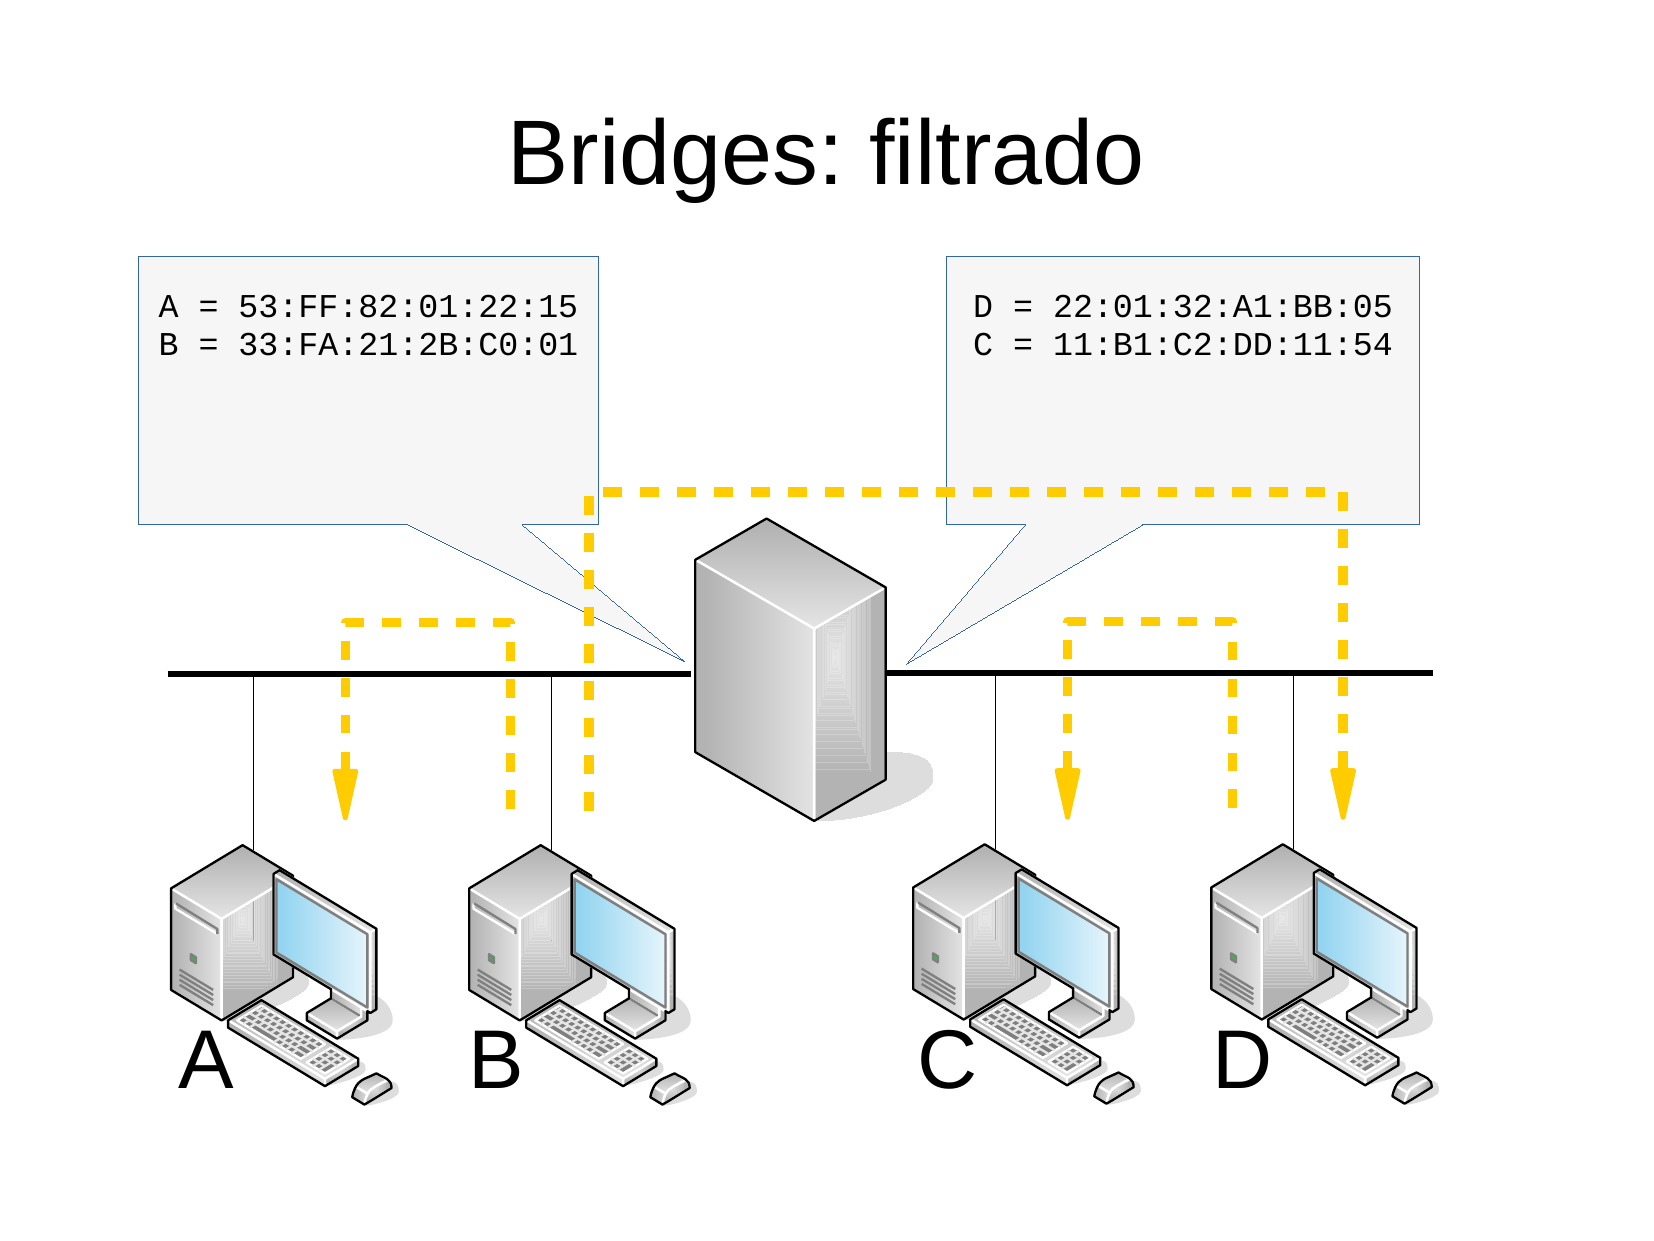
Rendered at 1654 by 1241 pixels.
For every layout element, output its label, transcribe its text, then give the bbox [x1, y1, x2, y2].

text_box [1075, 1061, 1107, 1083]
text_box [471, 848, 589, 1018]
text_box [1083, 997, 1134, 1038]
text_box [528, 1002, 655, 1084]
text_box [275, 872, 375, 1036]
text_box [1097, 1075, 1132, 1101]
text_box [341, 998, 392, 1039]
text_box [1213, 847, 1332, 1017]
text_box [1395, 1075, 1430, 1101]
text_box [1302, 969, 1349, 1006]
text_box A [164, 1005, 250, 1114]
text_box [639, 998, 690, 1039]
text_box [250, 1002, 357, 1084]
text_box [972, 1001, 1099, 1083]
text_box [915, 847, 1033, 1017]
text_box [1270, 1002, 1397, 1083]
text_box [573, 873, 673, 1036]
text_box [819, 752, 933, 821]
text_box [368, 1082, 398, 1105]
text_box D [1197, 1005, 1288, 1114]
text_box B [453, 1005, 539, 1114]
title Bridges: filtrado [82, 49, 1571, 257]
text_box [653, 1076, 688, 1102]
text_box [1373, 1061, 1405, 1083]
text_box [631, 1062, 663, 1084]
text_box [333, 1062, 365, 1084]
text_box [1409, 1081, 1438, 1104]
text_box [697, 521, 884, 819]
text_box D = 22:01:32:A1:BB:05 C = 11:B1:C2:DD:11:54 [906, 256, 1420, 665]
text_box [1004, 969, 1051, 1006]
text_box [1017, 872, 1117, 1035]
text_box C [902, 1005, 993, 1114]
text_box [560, 970, 607, 1006]
text_box [666, 1082, 696, 1105]
text_box [1110, 1081, 1140, 1104]
text_box [261, 970, 309, 1006]
text_box A = 53:FF:82:01:22:15 B = 33:FA:21:2B:C0:01 [138, 256, 685, 662]
text_box [1315, 872, 1415, 1035]
text_box [1381, 997, 1432, 1038]
text_box [354, 1076, 390, 1102]
text_box [173, 847, 291, 1005]
